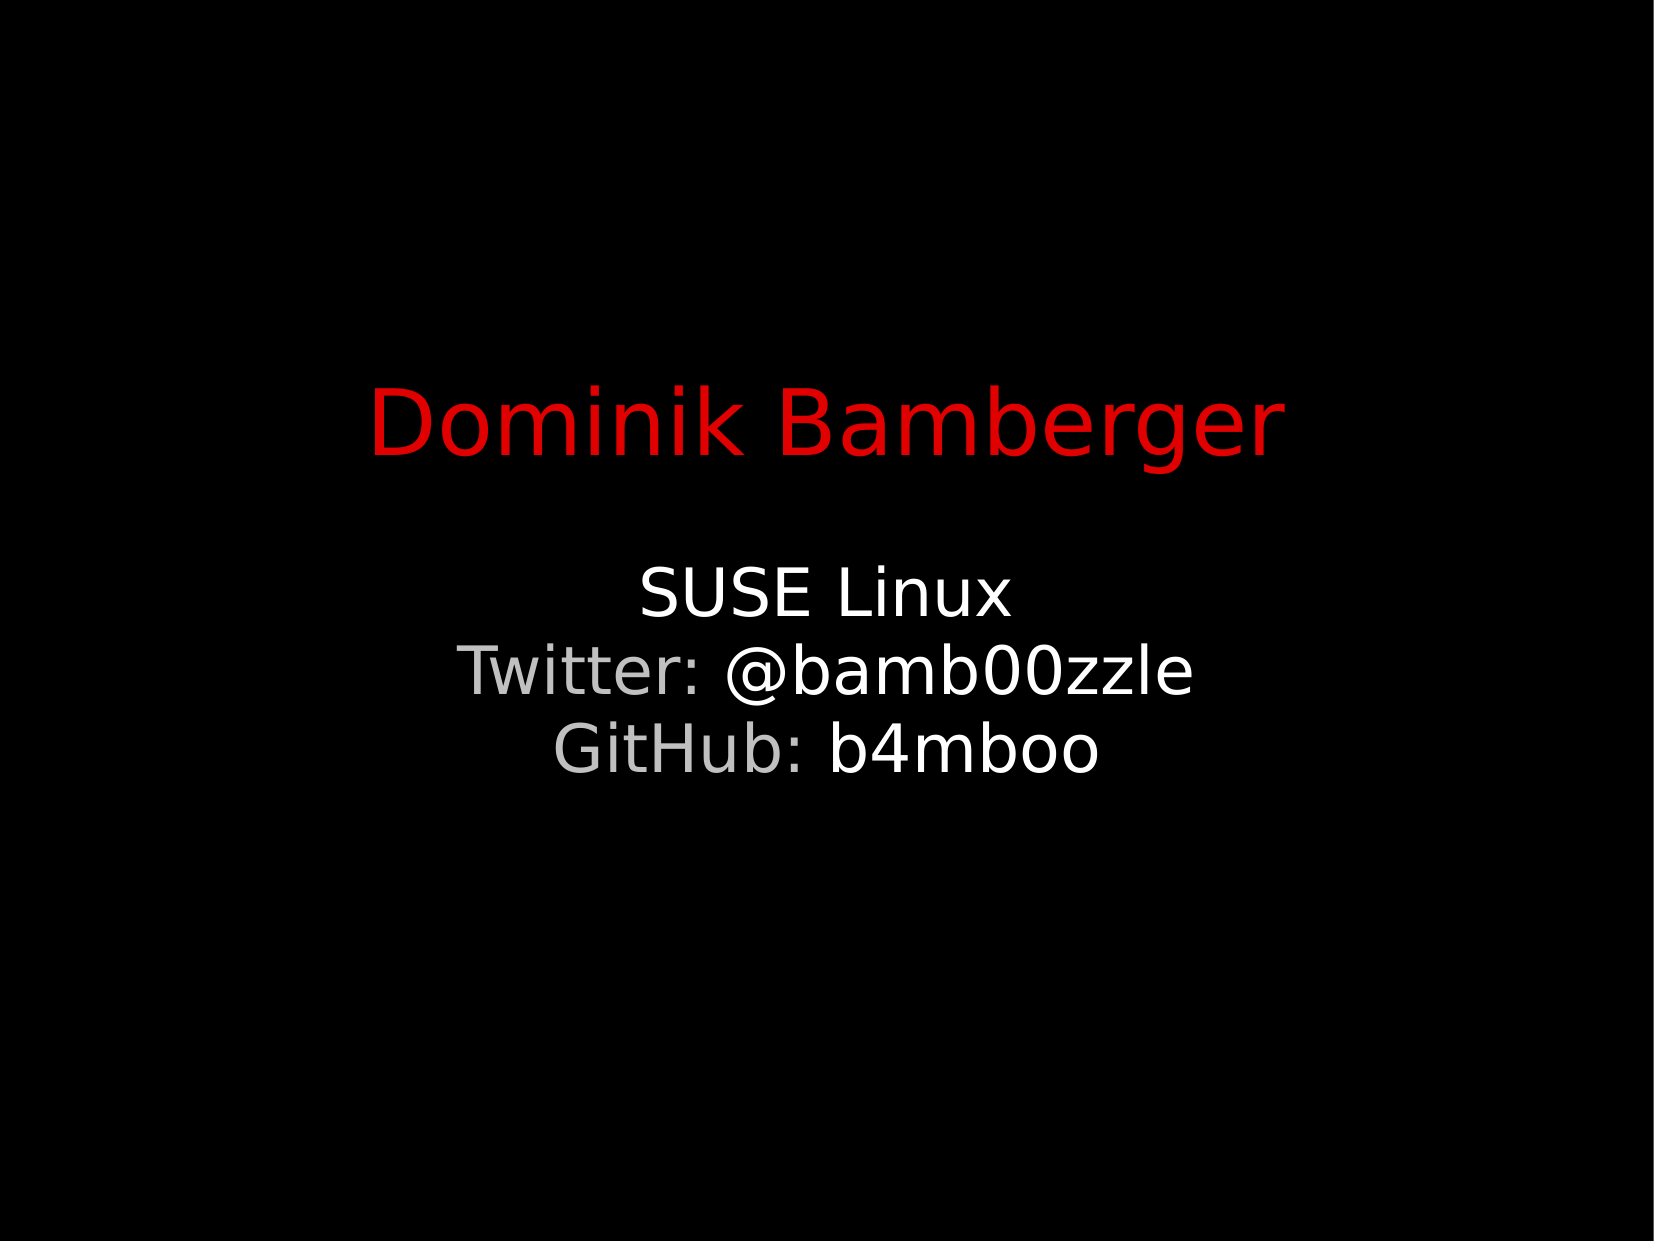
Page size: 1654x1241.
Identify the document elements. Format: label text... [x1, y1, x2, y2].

subtitle Dominik Bamberger SUSE Linux Twitter: @bamb00zzle GitHub: b4mboo [82, 49, 1571, 1109]
